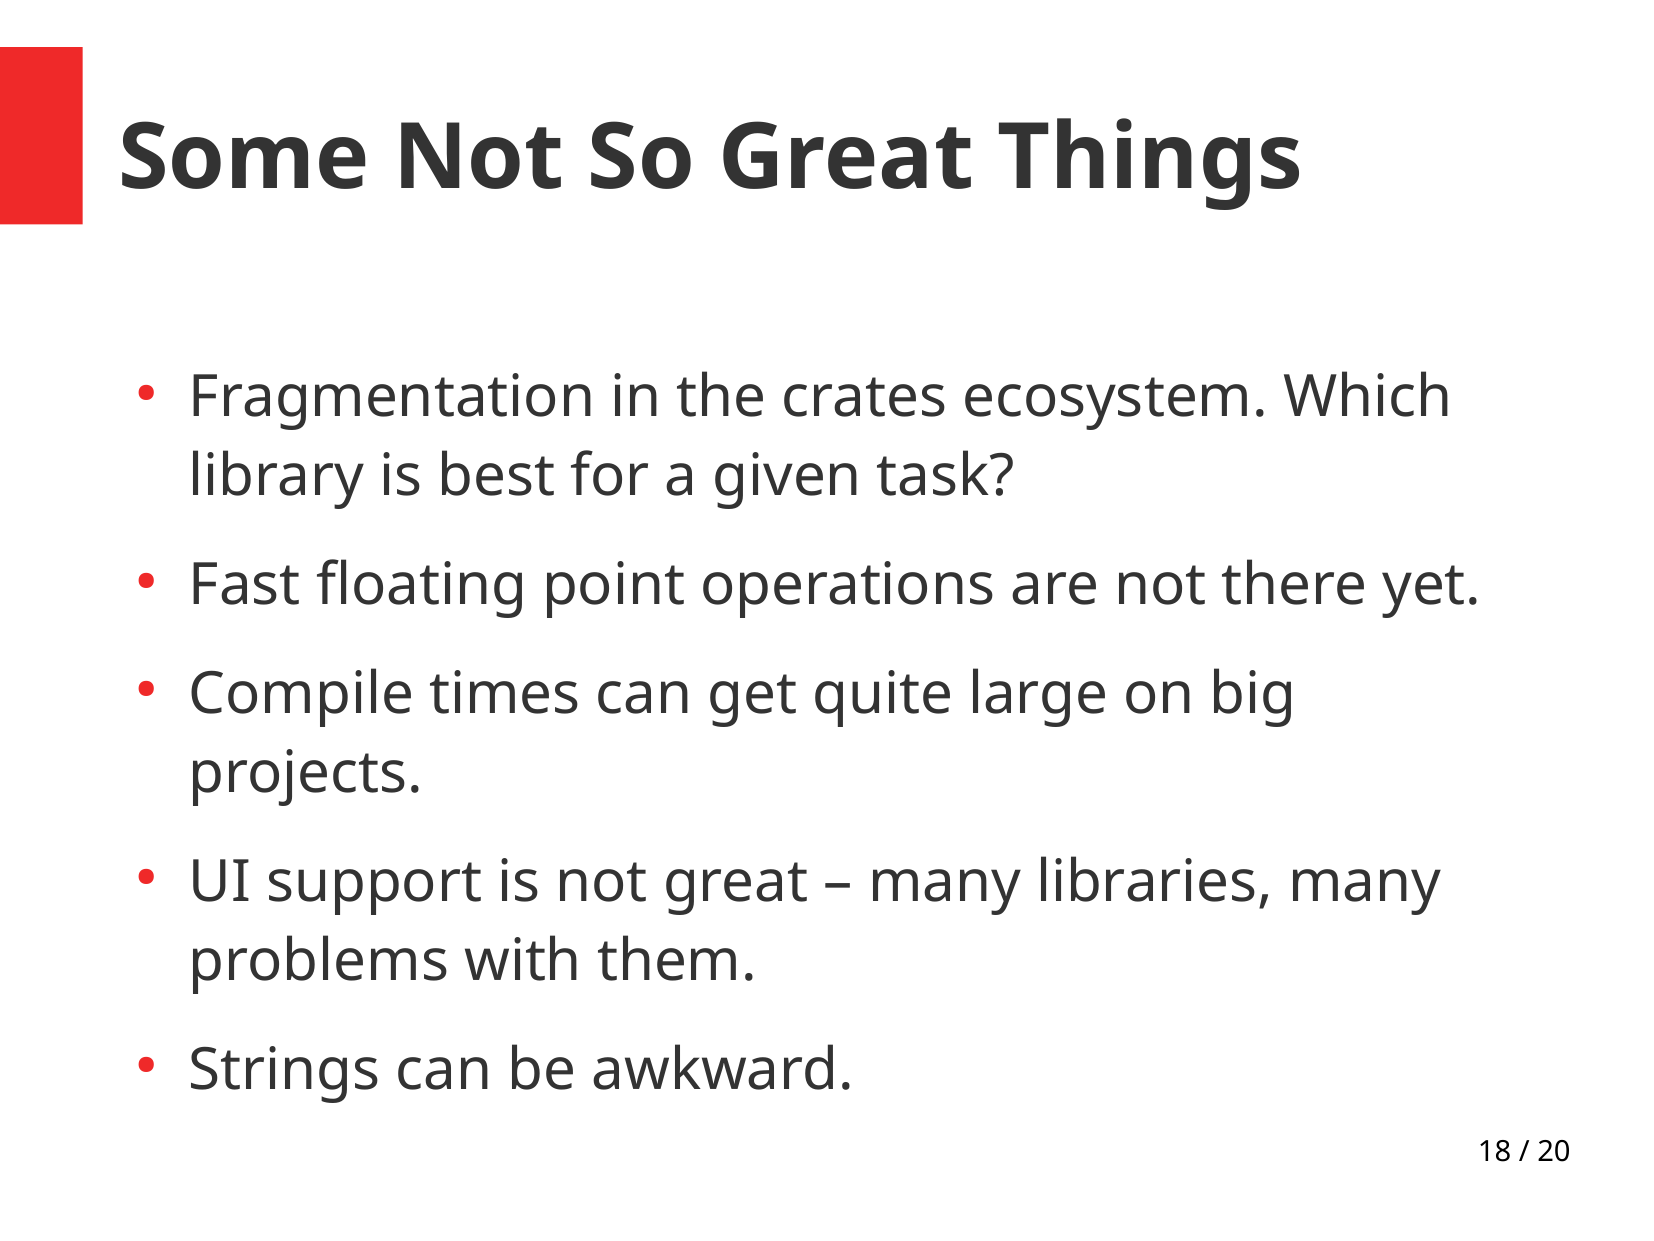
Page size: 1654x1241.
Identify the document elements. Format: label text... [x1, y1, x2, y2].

list Fragmentation in the crates ecosystem. Which library is best for a given task? Fast floating point operations are not there yet. Compile times can get quite large on big projects. UI support is not great – many libraries, many problems with them. Strings can be awkward. [118, 354, 1536, 1074]
title Some Not So Great Things [118, 49, 1571, 257]
